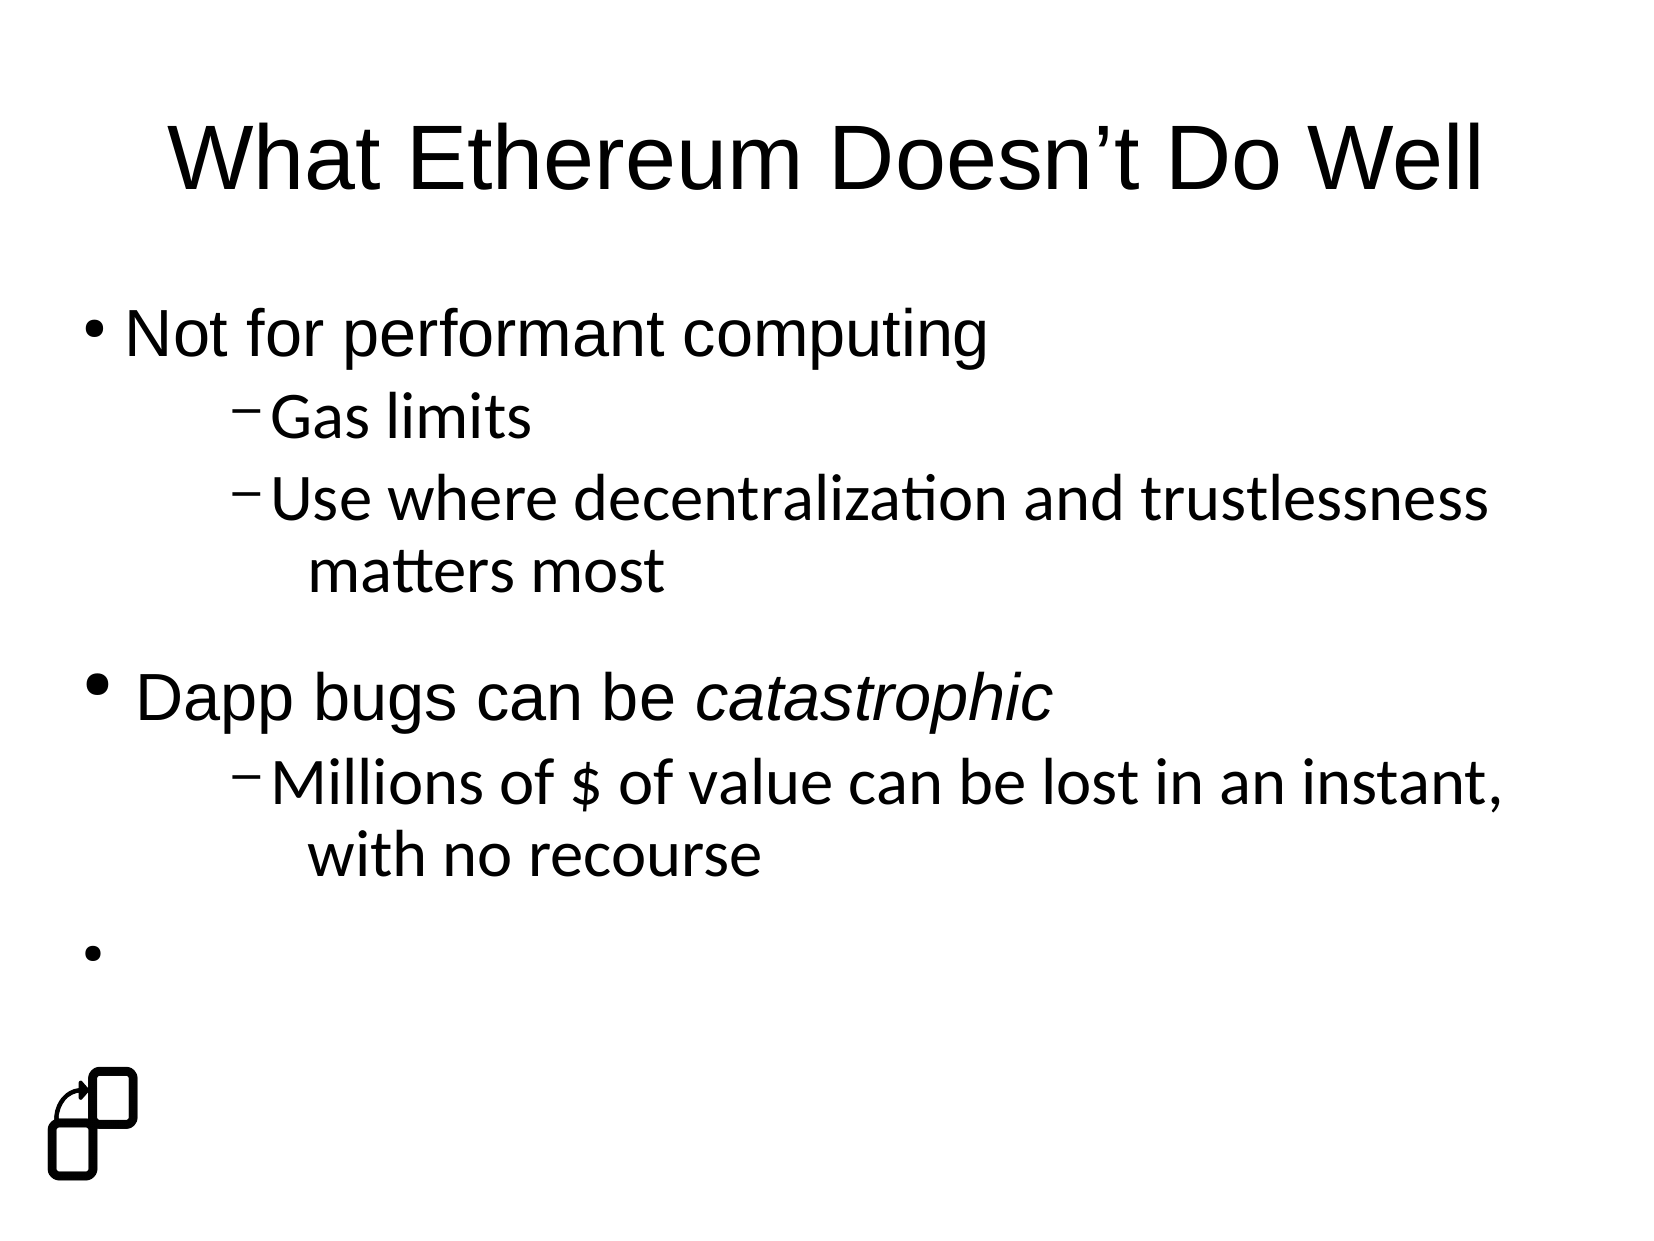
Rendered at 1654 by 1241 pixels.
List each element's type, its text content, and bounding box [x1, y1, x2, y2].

picture [30, 1062, 153, 1186]
list Not for performant computing Gas limits Use where decentralization and trustlessness matters most Dapp bugs can be catastrophic Millions of $ of value can be lost in an instant, with no recourse [82, 290, 1571, 1010]
title What Ethereum Doesn’t Do Well [82, 97, 1571, 209]
